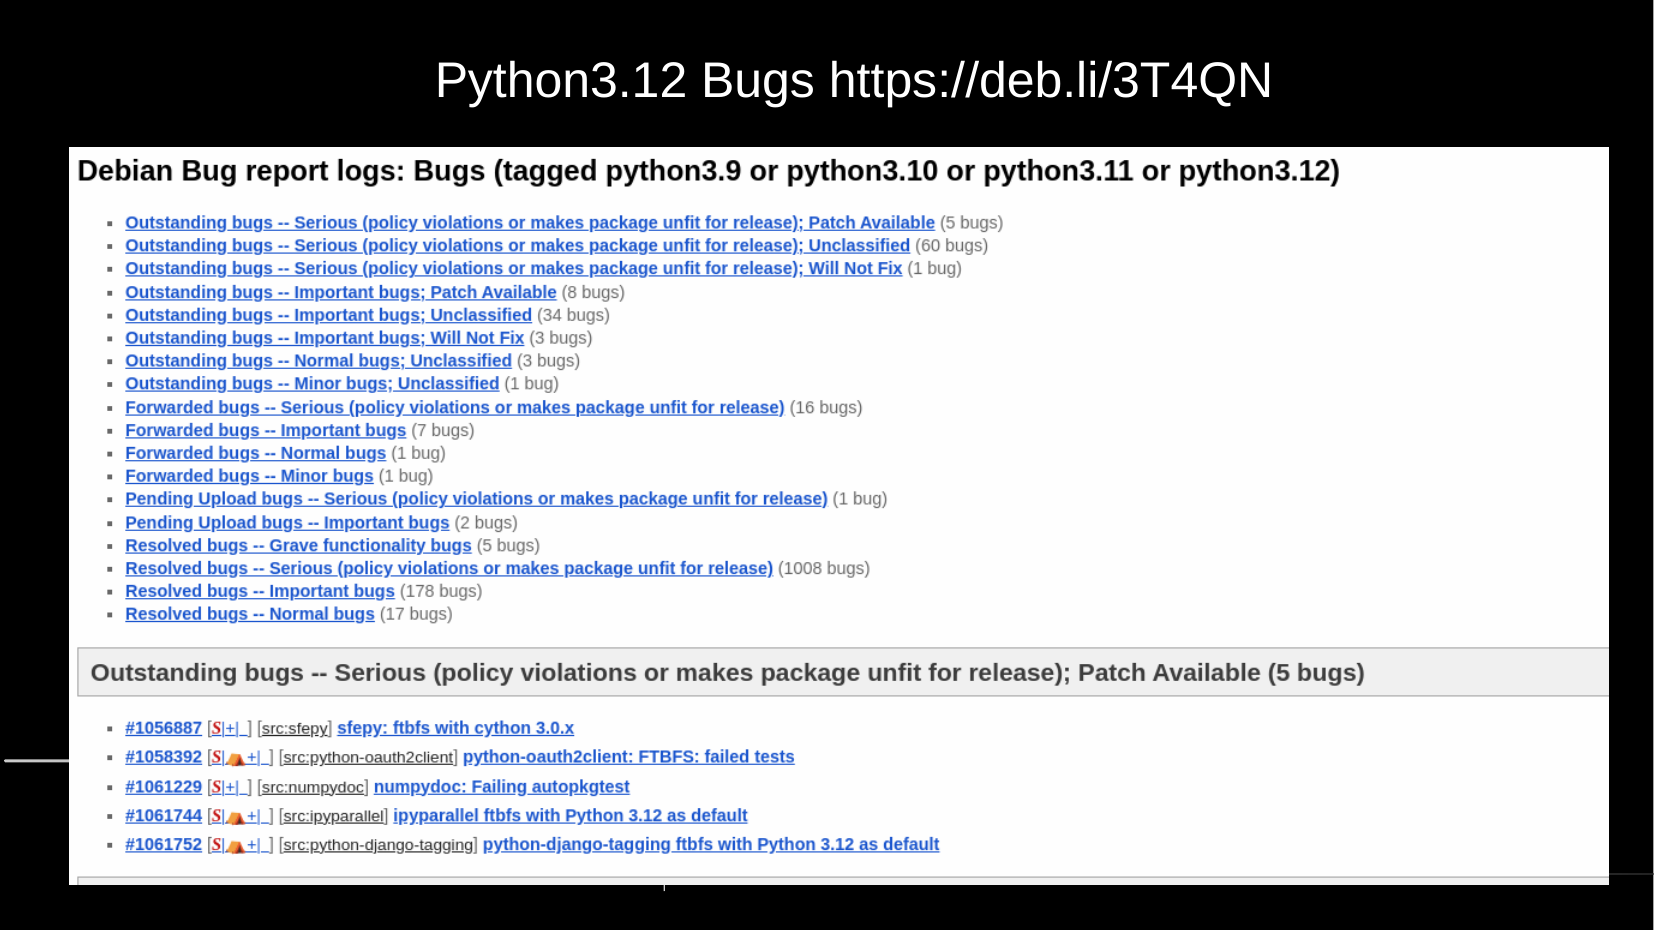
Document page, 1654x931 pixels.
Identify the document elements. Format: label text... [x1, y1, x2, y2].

text_box Python3.12 Bugs https://deb.li/3T4QN [420, 45, 1411, 144]
picture [69, 147, 1609, 886]
